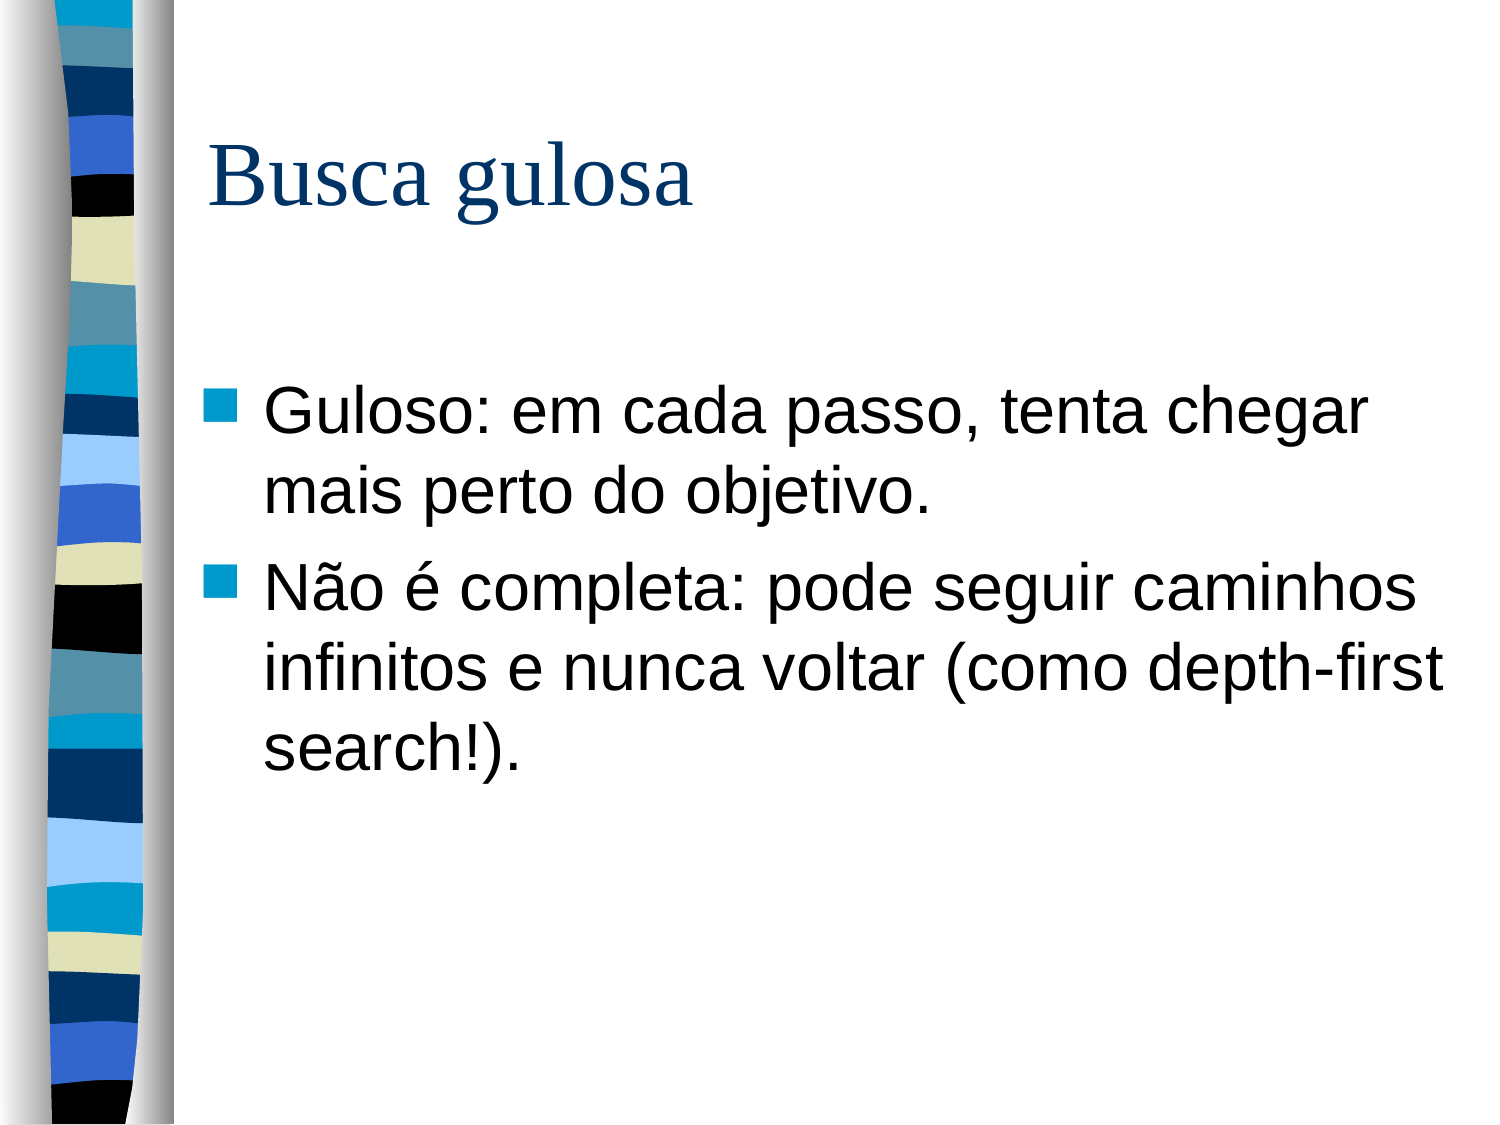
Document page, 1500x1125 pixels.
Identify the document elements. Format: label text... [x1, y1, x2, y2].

list Guloso: em cada passo, tenta chegar mais perto do objetivo. Não é completa: pode seguir caminhos infinitos e nunca voltar (como depth-first search!). [192, 262, 1468, 1000]
title Busca gulosa [192, 74, 1468, 262]
